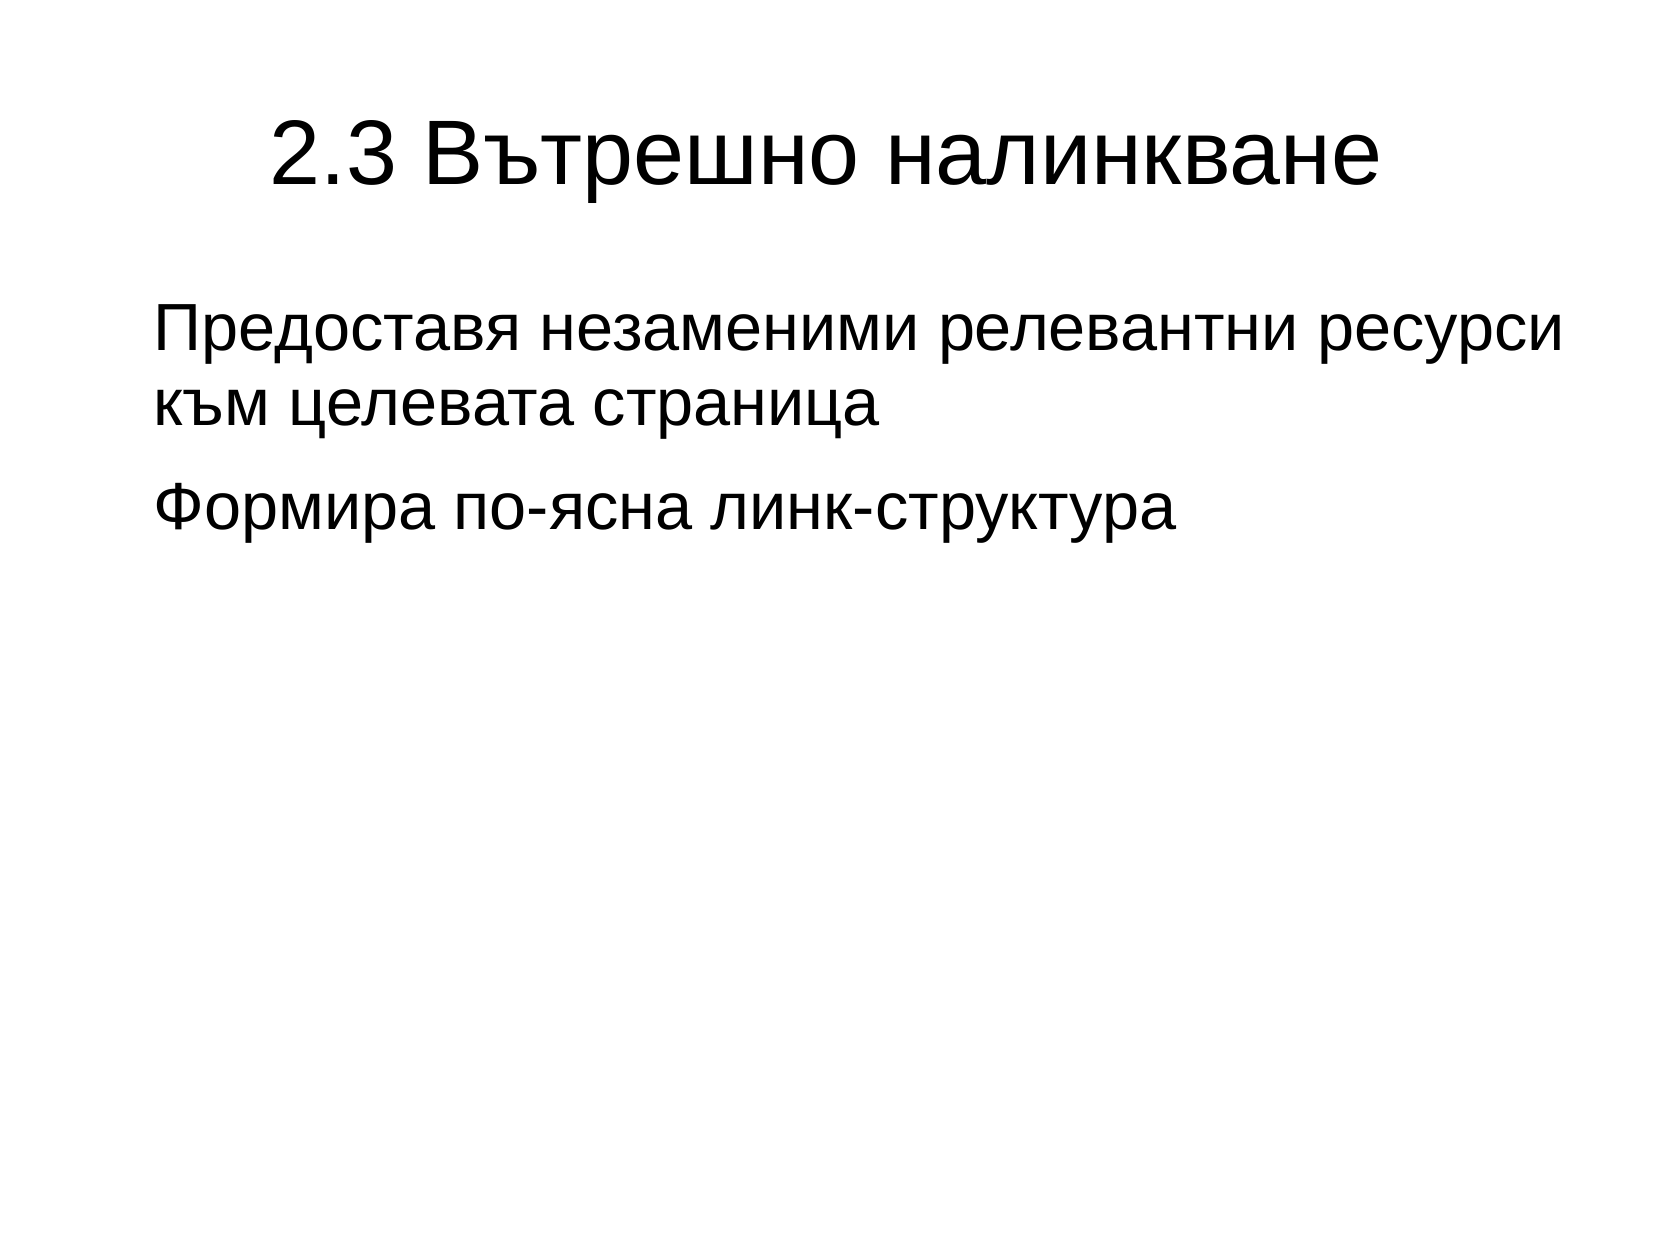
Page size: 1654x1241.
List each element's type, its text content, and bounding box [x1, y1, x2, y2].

list Предоставя незаменими релевантни ресурси към целевата страница Формира по-ясна линк-структура [82, 290, 1571, 1109]
title 2.3 Вътрешно налинкване [82, 49, 1571, 257]
